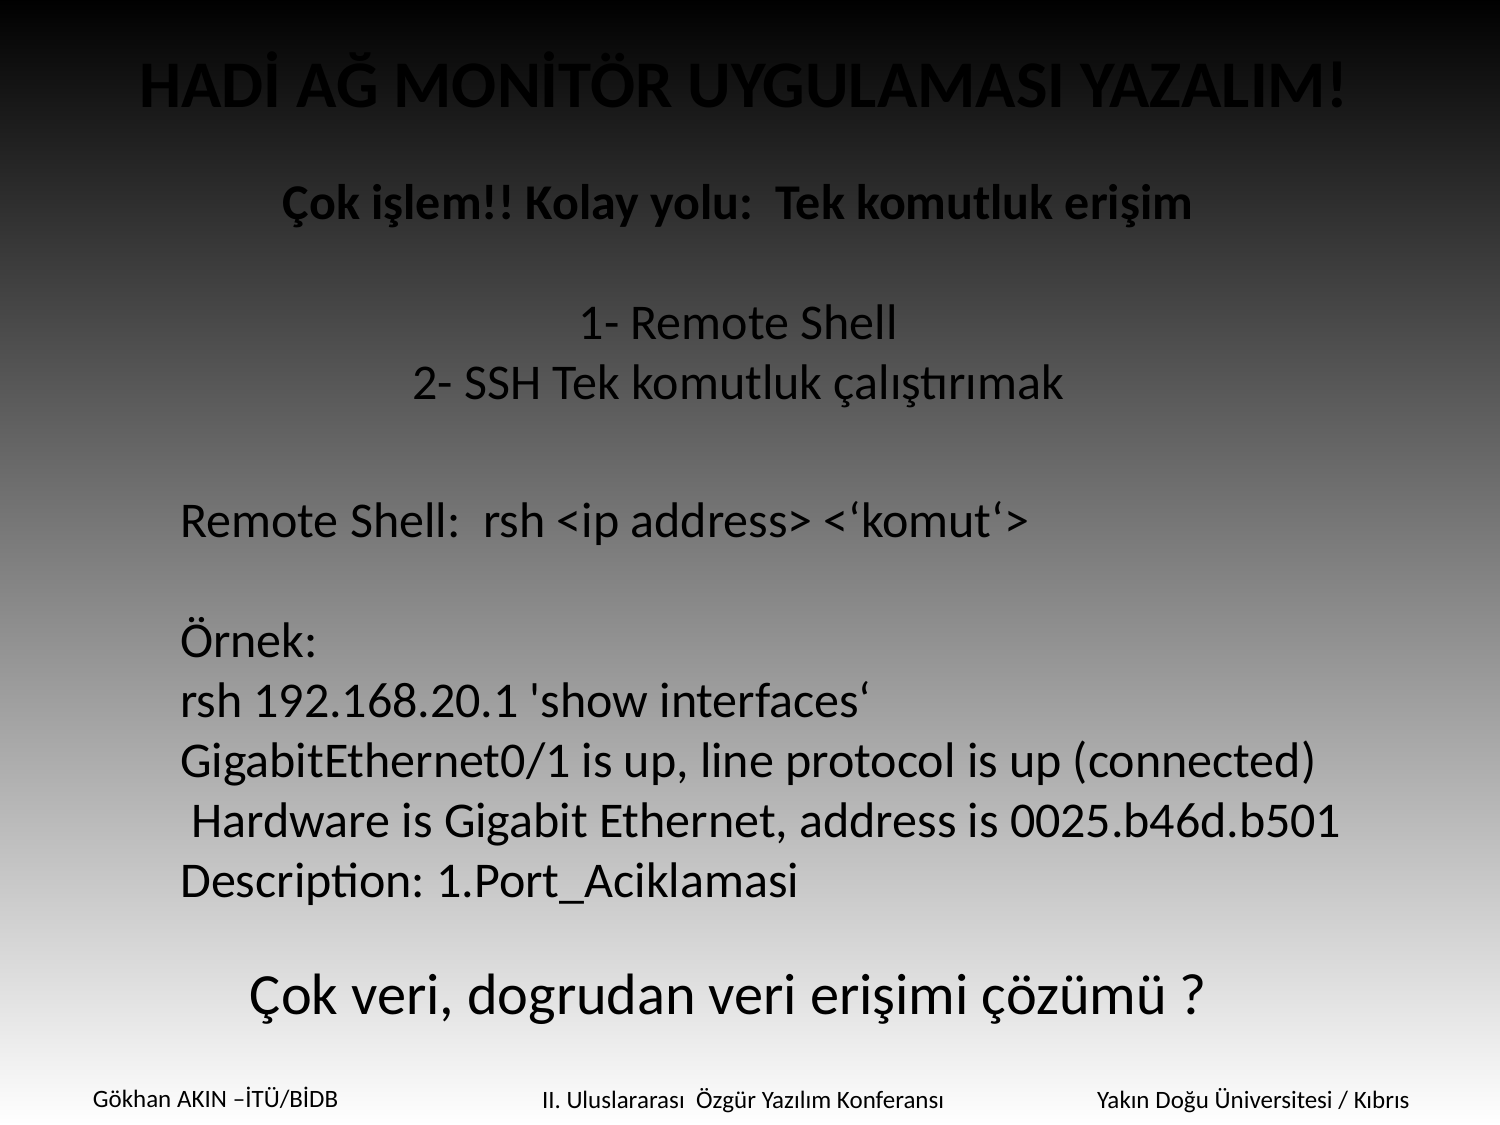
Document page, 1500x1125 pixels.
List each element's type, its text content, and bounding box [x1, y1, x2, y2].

text_box HADİ AĞ MONİTÖR UYGULAMASI YAZALIM! [76, 33, 1412, 129]
text_box Çok işlem!! Kolay yolu: Tek komutluk erişim 1- Remote Shell 2- SSH Tek komutluk çalıştırımak [124, 161, 1353, 417]
text_box Remote Shell: rsh <ip address> <‘komut‘> Örnek: rsh 192.168.20.1 'show interfaces‘ GigabitEthernet0/1 is up, line protocol is up (connected) Hardware is Gigabit Ethernet, address is 0025.b46d.b501 Description: 1.Port_Aciklamasi [165, 479, 1394, 975]
text_box Çok veri, dogrudan veri erişimi çözümü ? [223, 949, 1235, 1034]
